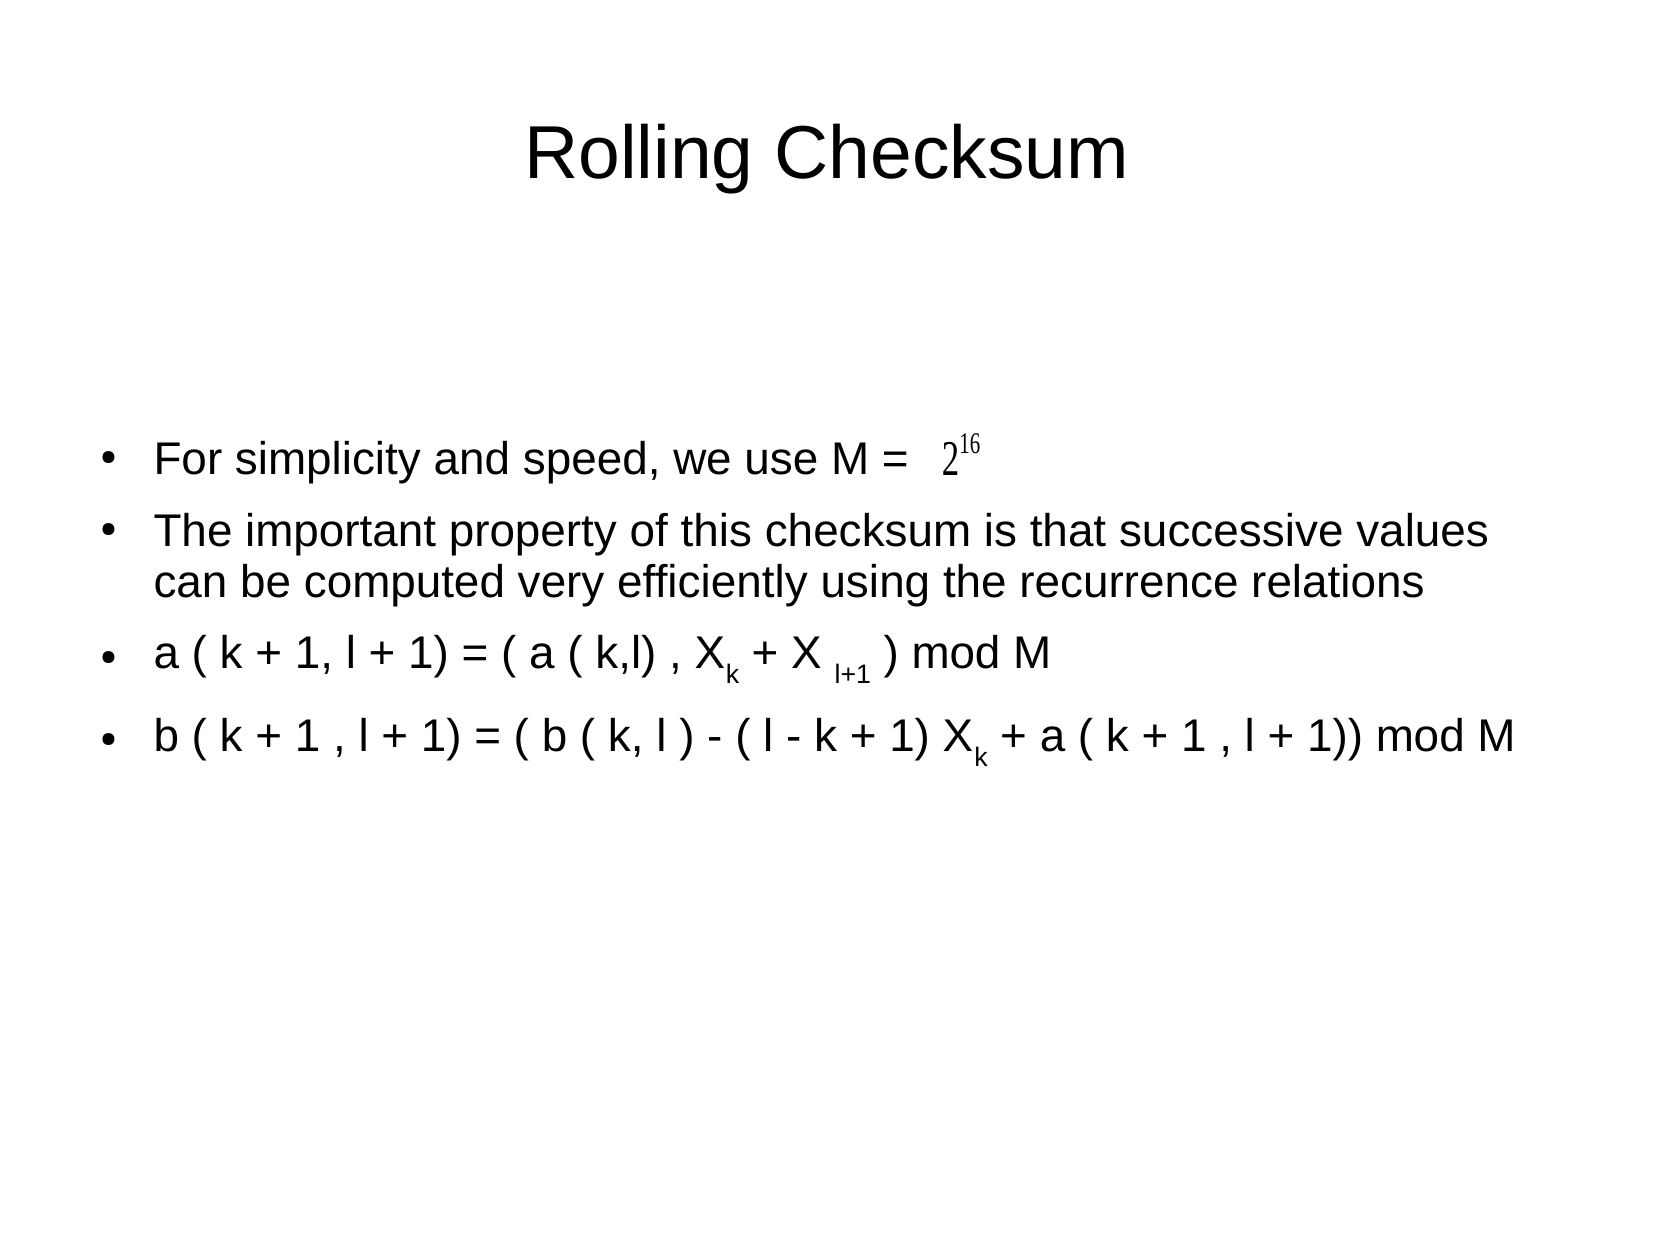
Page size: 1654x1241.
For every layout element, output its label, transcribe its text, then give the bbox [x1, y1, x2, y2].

list For simplicity and speed, we use M = The important property of this checksum is that successive values can be computed very efficiently using the recurrence relations a ( k + 1, l + 1) = ( a ( k,l) , Xk + X l+1 ) mod M b ( k + 1 , l + 1) = ( b ( k, l ) - ( l - k + 1) Xk + a ( k + 1 , l + 1)) mod M [82, 290, 1571, 1010]
chart [933, 425, 1099, 544]
title Rolling Checksum [82, 49, 1571, 257]
